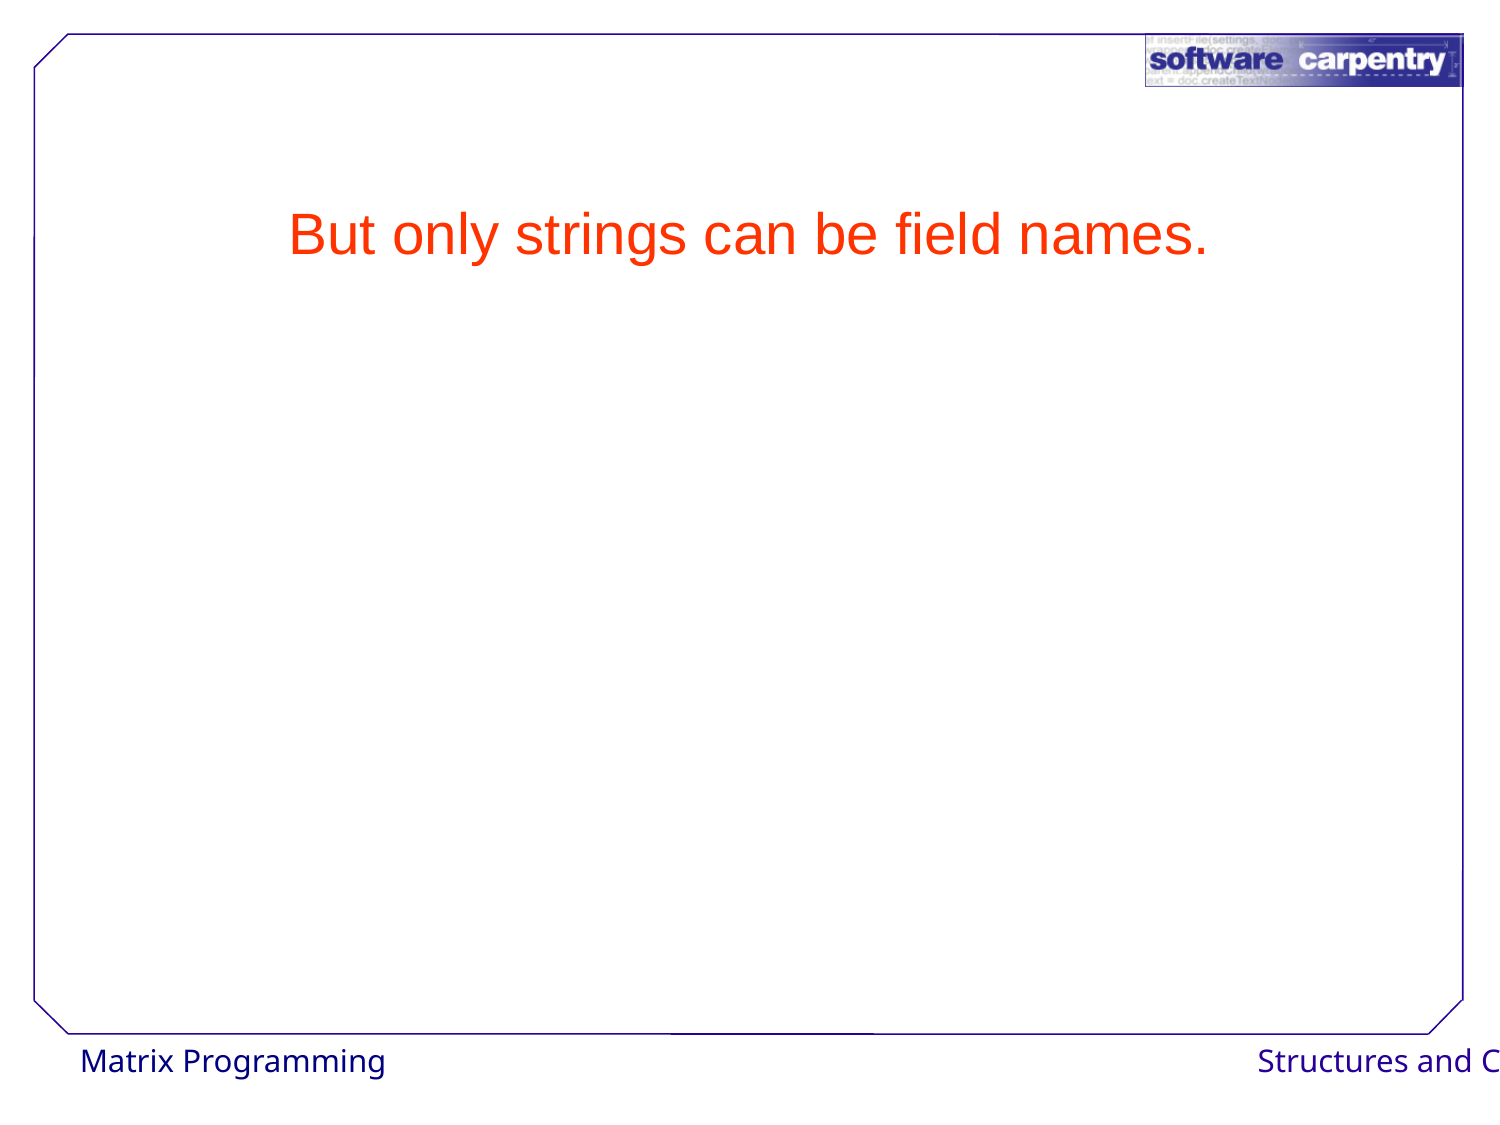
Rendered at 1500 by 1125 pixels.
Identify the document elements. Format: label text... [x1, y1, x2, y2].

list But only strings can be field names. [75, 99, 1425, 1013]
picture [1145, 33, 1464, 87]
